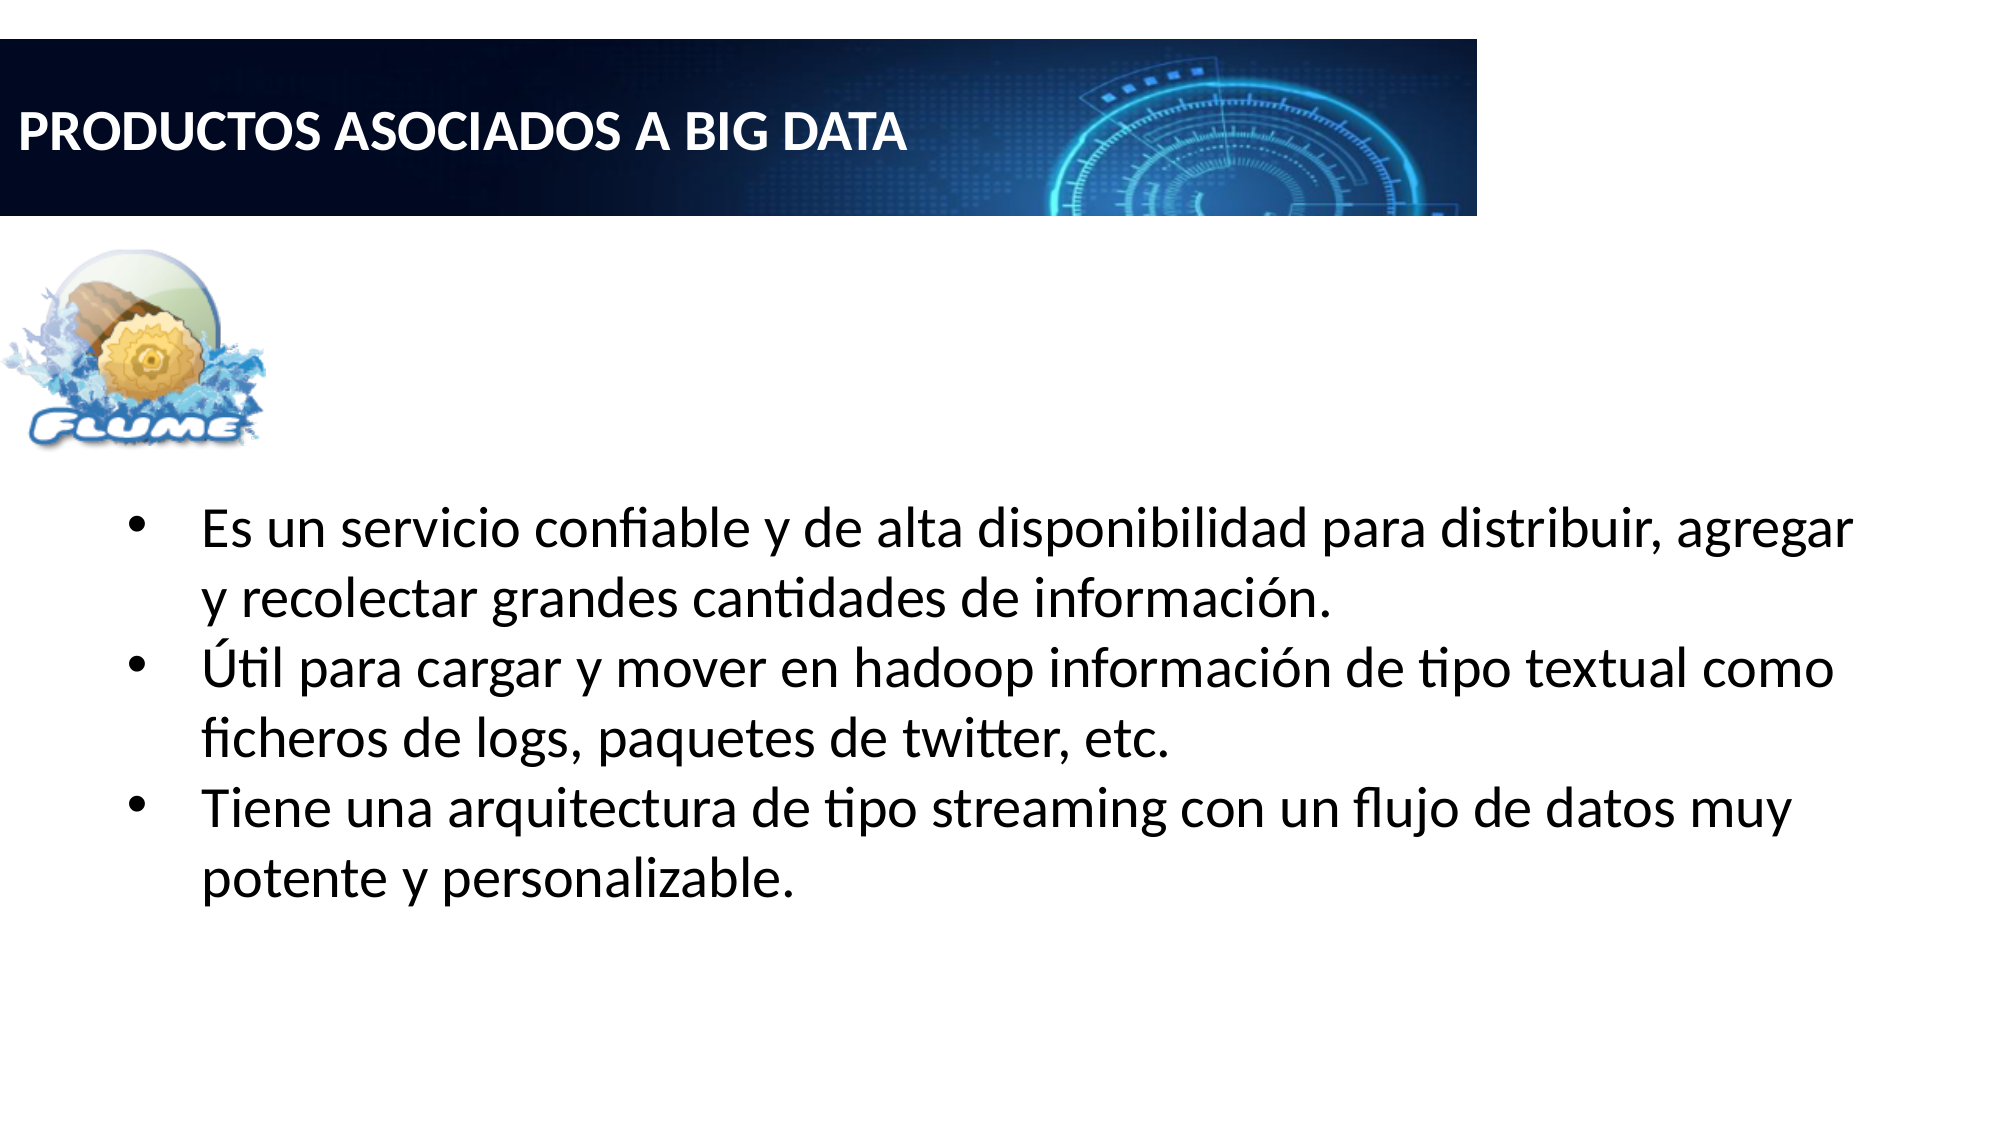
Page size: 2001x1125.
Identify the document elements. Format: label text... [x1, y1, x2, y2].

text_box PRODUCTOS ASOCIADOS A BIG DATA [4, 84, 924, 170]
picture [0, 39, 1477, 482]
text_box Es un servicio confiable y de alta disponibilidad para distribuir, agregar y recolectar grandes cantidades de información. Útil para cargar y mover en hadoop información de tipo textual como ficheros de logs, paquetes de twitter, etc. Tiene una arquitectura de tipo streaming con un flujo de datos muy potente y personalizable. [112, 481, 1906, 917]
